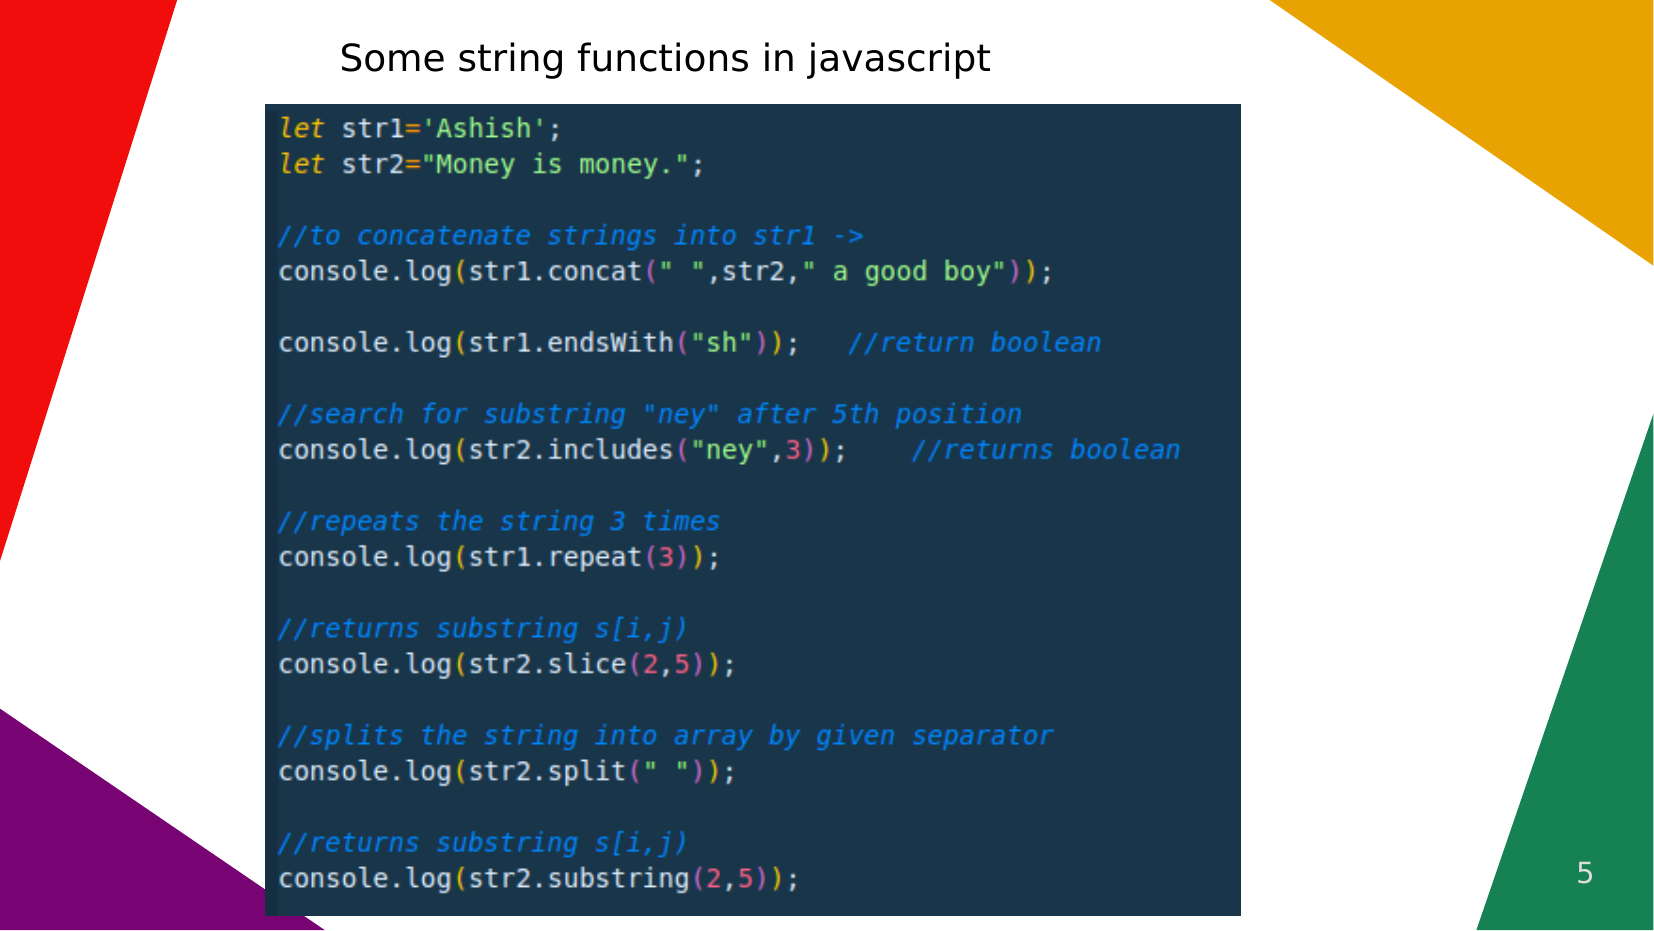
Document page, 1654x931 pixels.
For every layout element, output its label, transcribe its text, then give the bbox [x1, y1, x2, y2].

picture [265, 104, 1241, 916]
text_box Some string functions in javascript [324, 29, 1007, 88]
